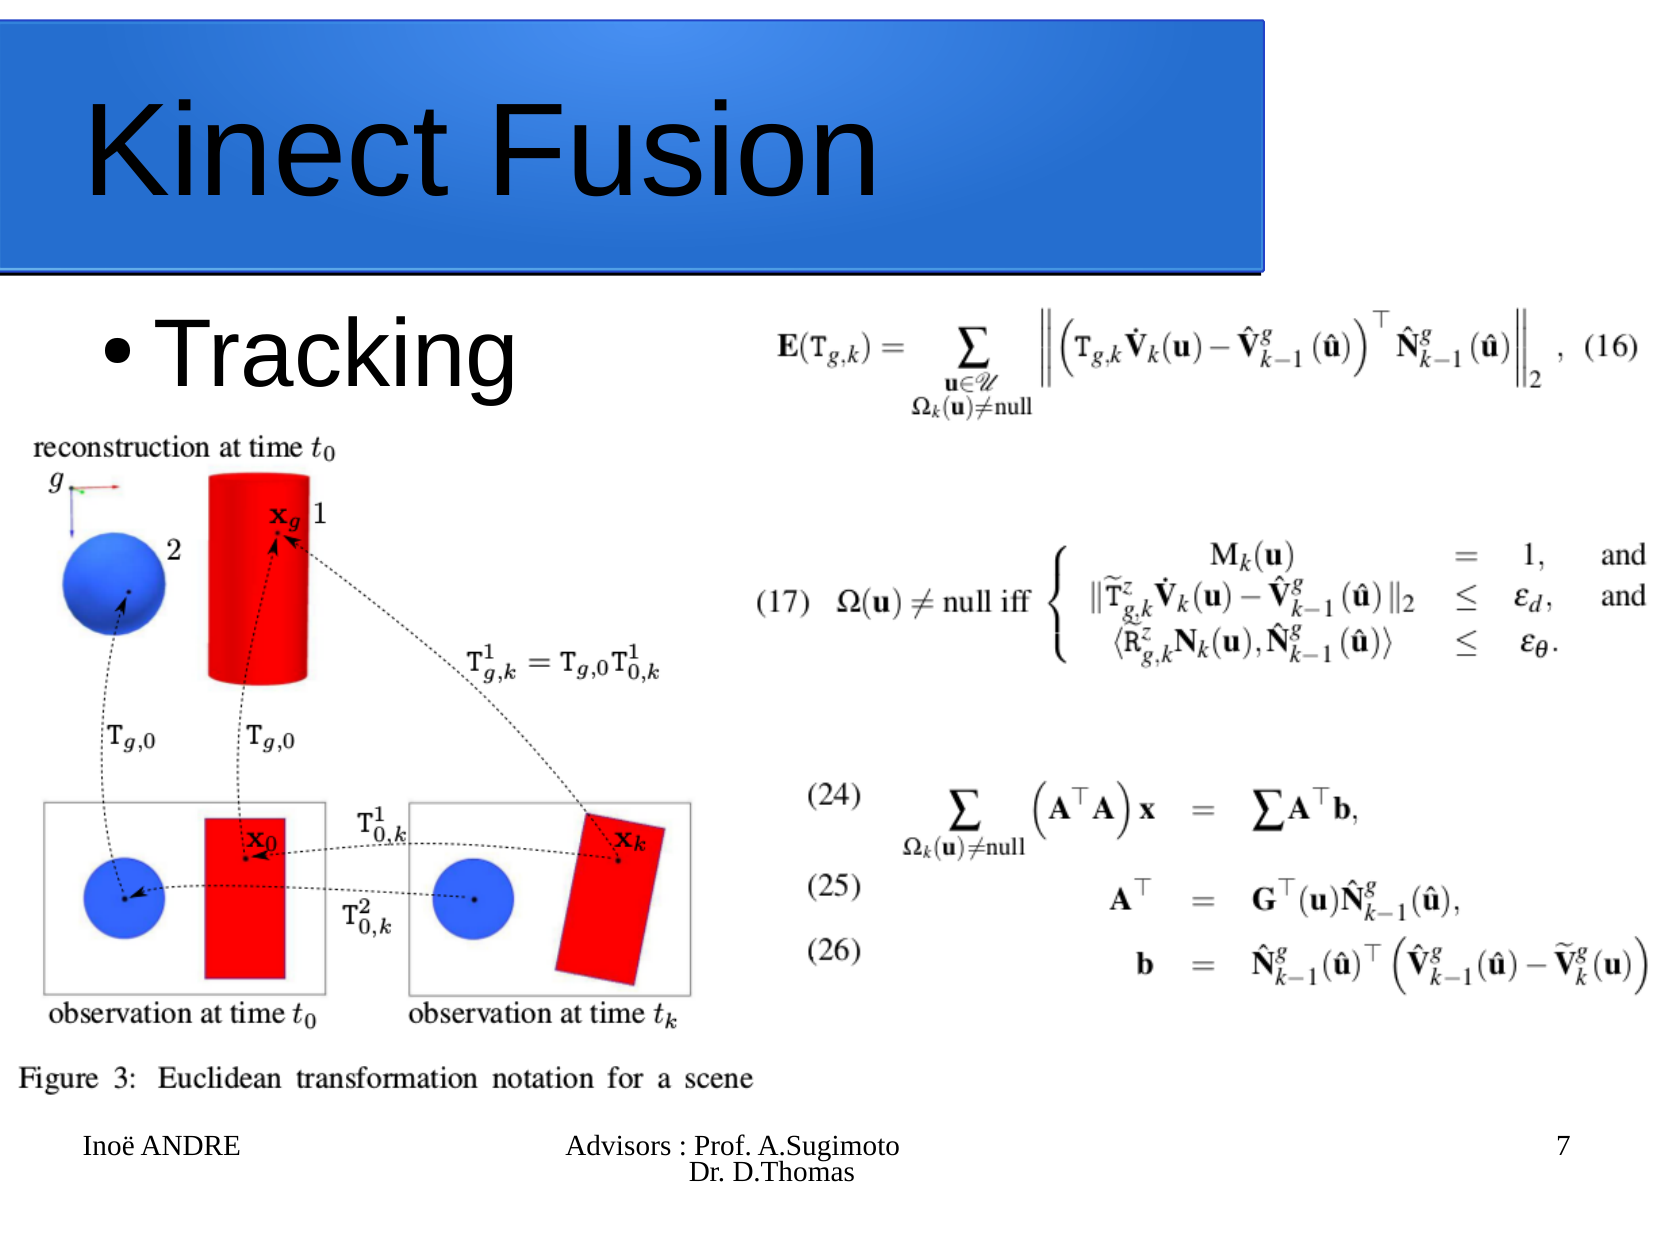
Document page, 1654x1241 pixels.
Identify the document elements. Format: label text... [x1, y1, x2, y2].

title Kinect Fusion [82, 47, 1235, 252]
picture [0, 284, 1653, 1098]
list Tracking [82, 299, 765, 420]
picture [797, 751, 1654, 1004]
picture [818, 525, 1654, 675]
list Tracking [786, 446, 1571, 1019]
